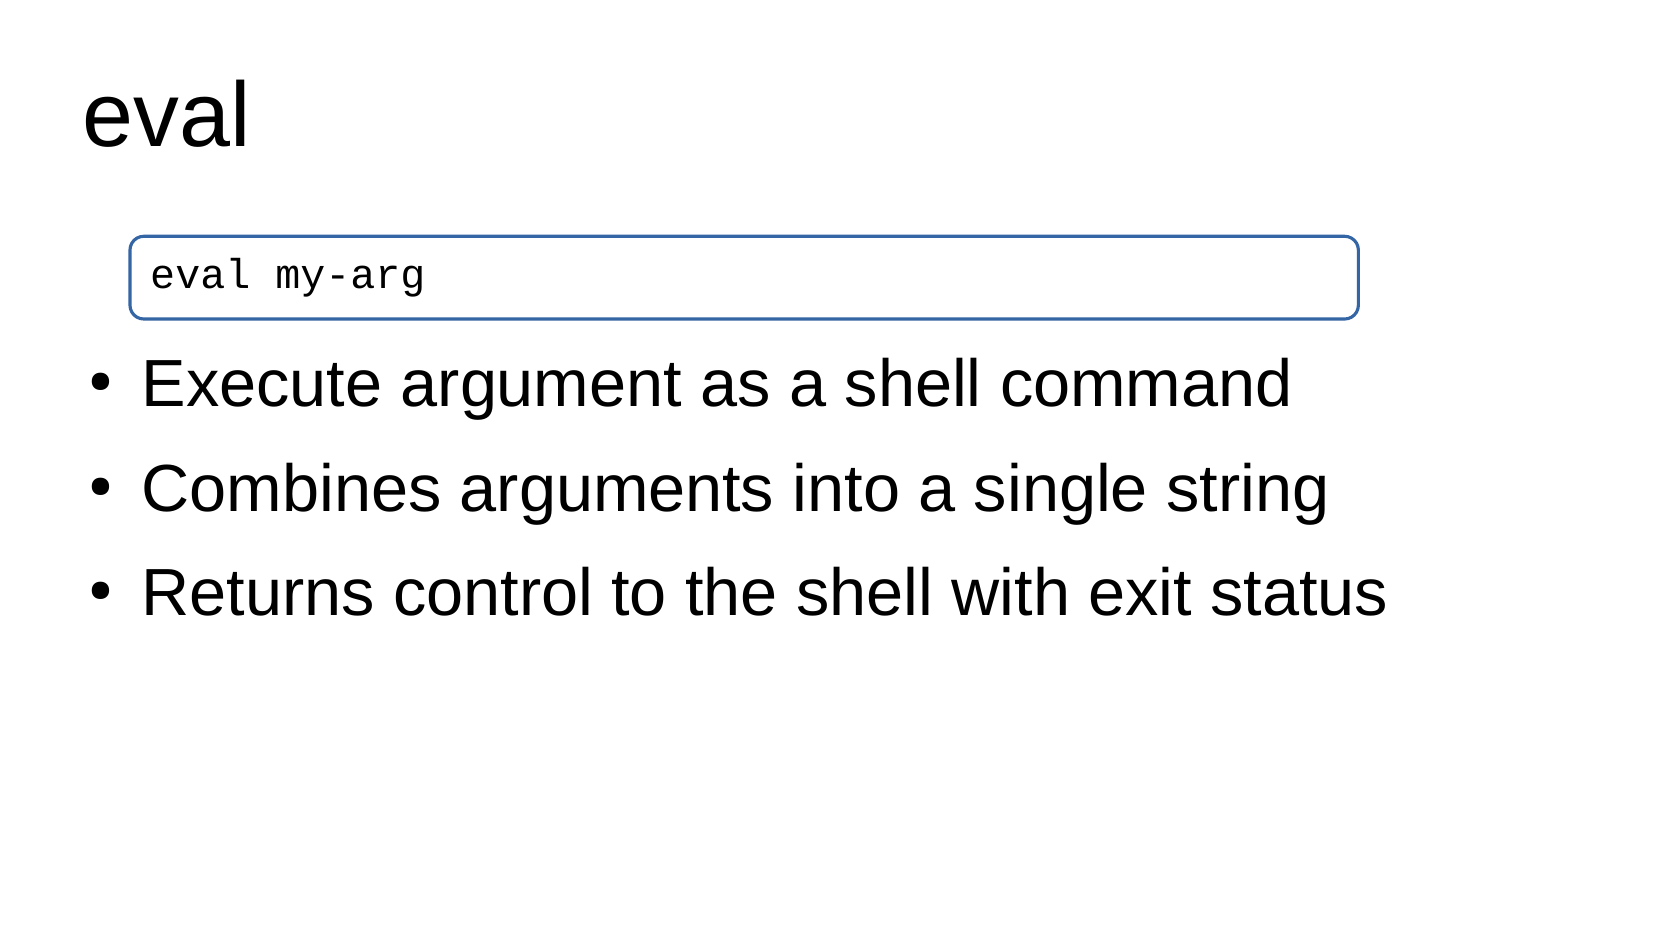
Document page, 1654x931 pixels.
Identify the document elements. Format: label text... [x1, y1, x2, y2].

list Execute argument as a shell command Combines arguments into a single string Returns control to the shell with exit status [70, 346, 1559, 886]
text_box eval my-arg [129, 236, 1359, 320]
title eval [82, 37, 1571, 193]
